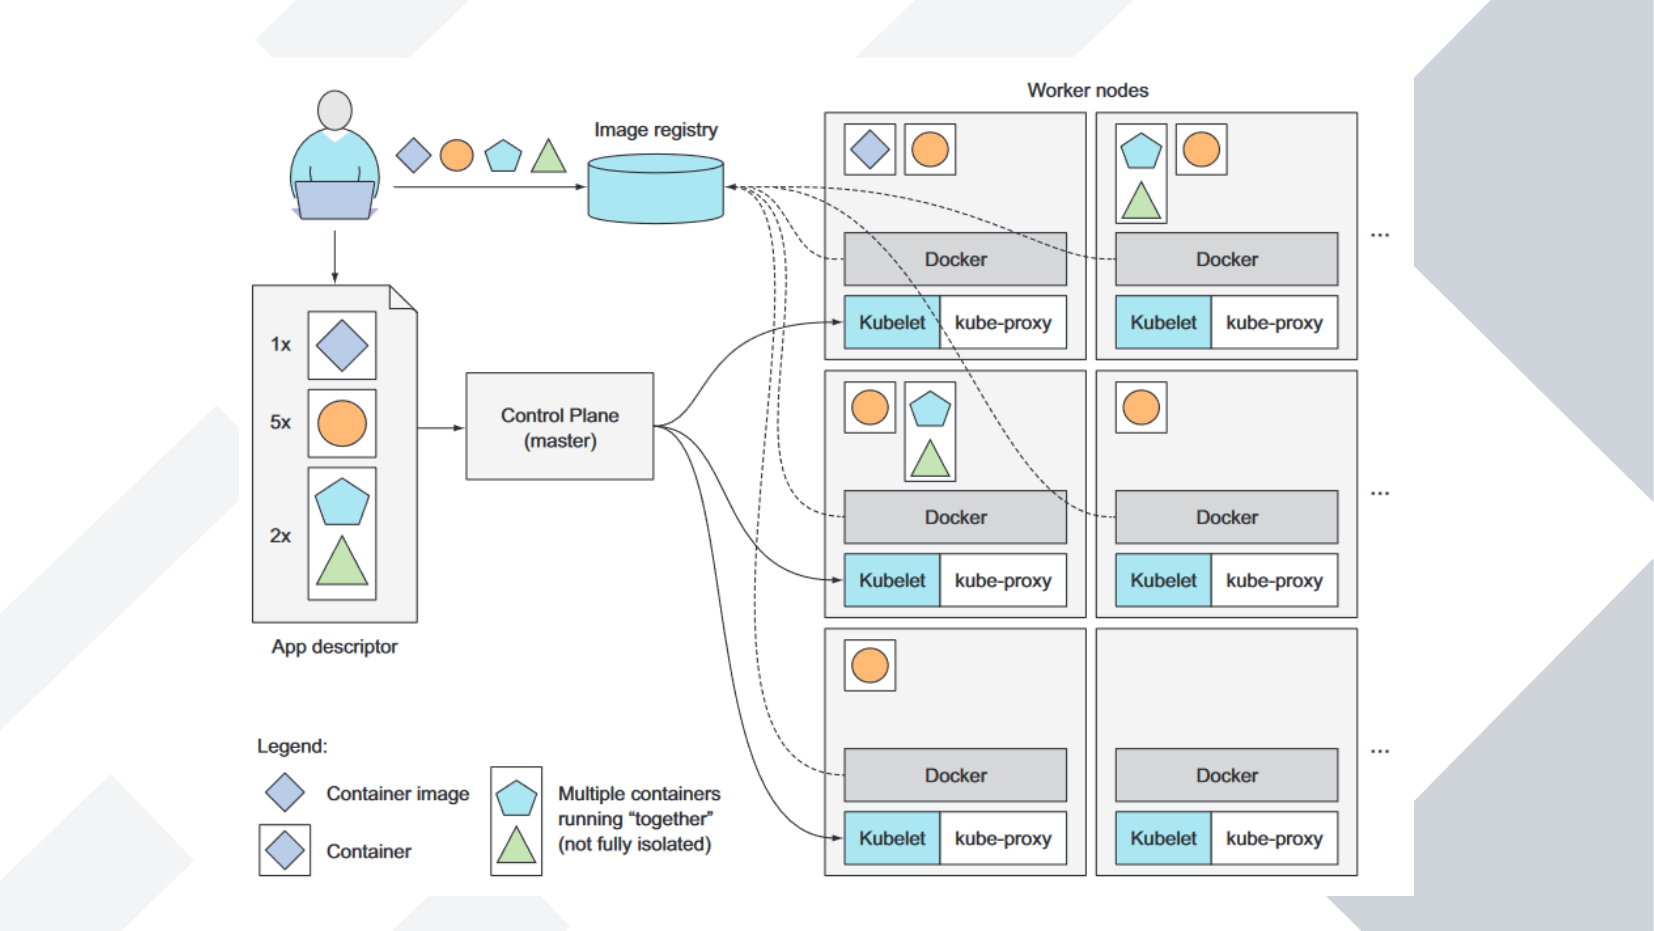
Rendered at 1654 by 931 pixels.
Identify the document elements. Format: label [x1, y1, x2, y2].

picture [239, 58, 1414, 897]
